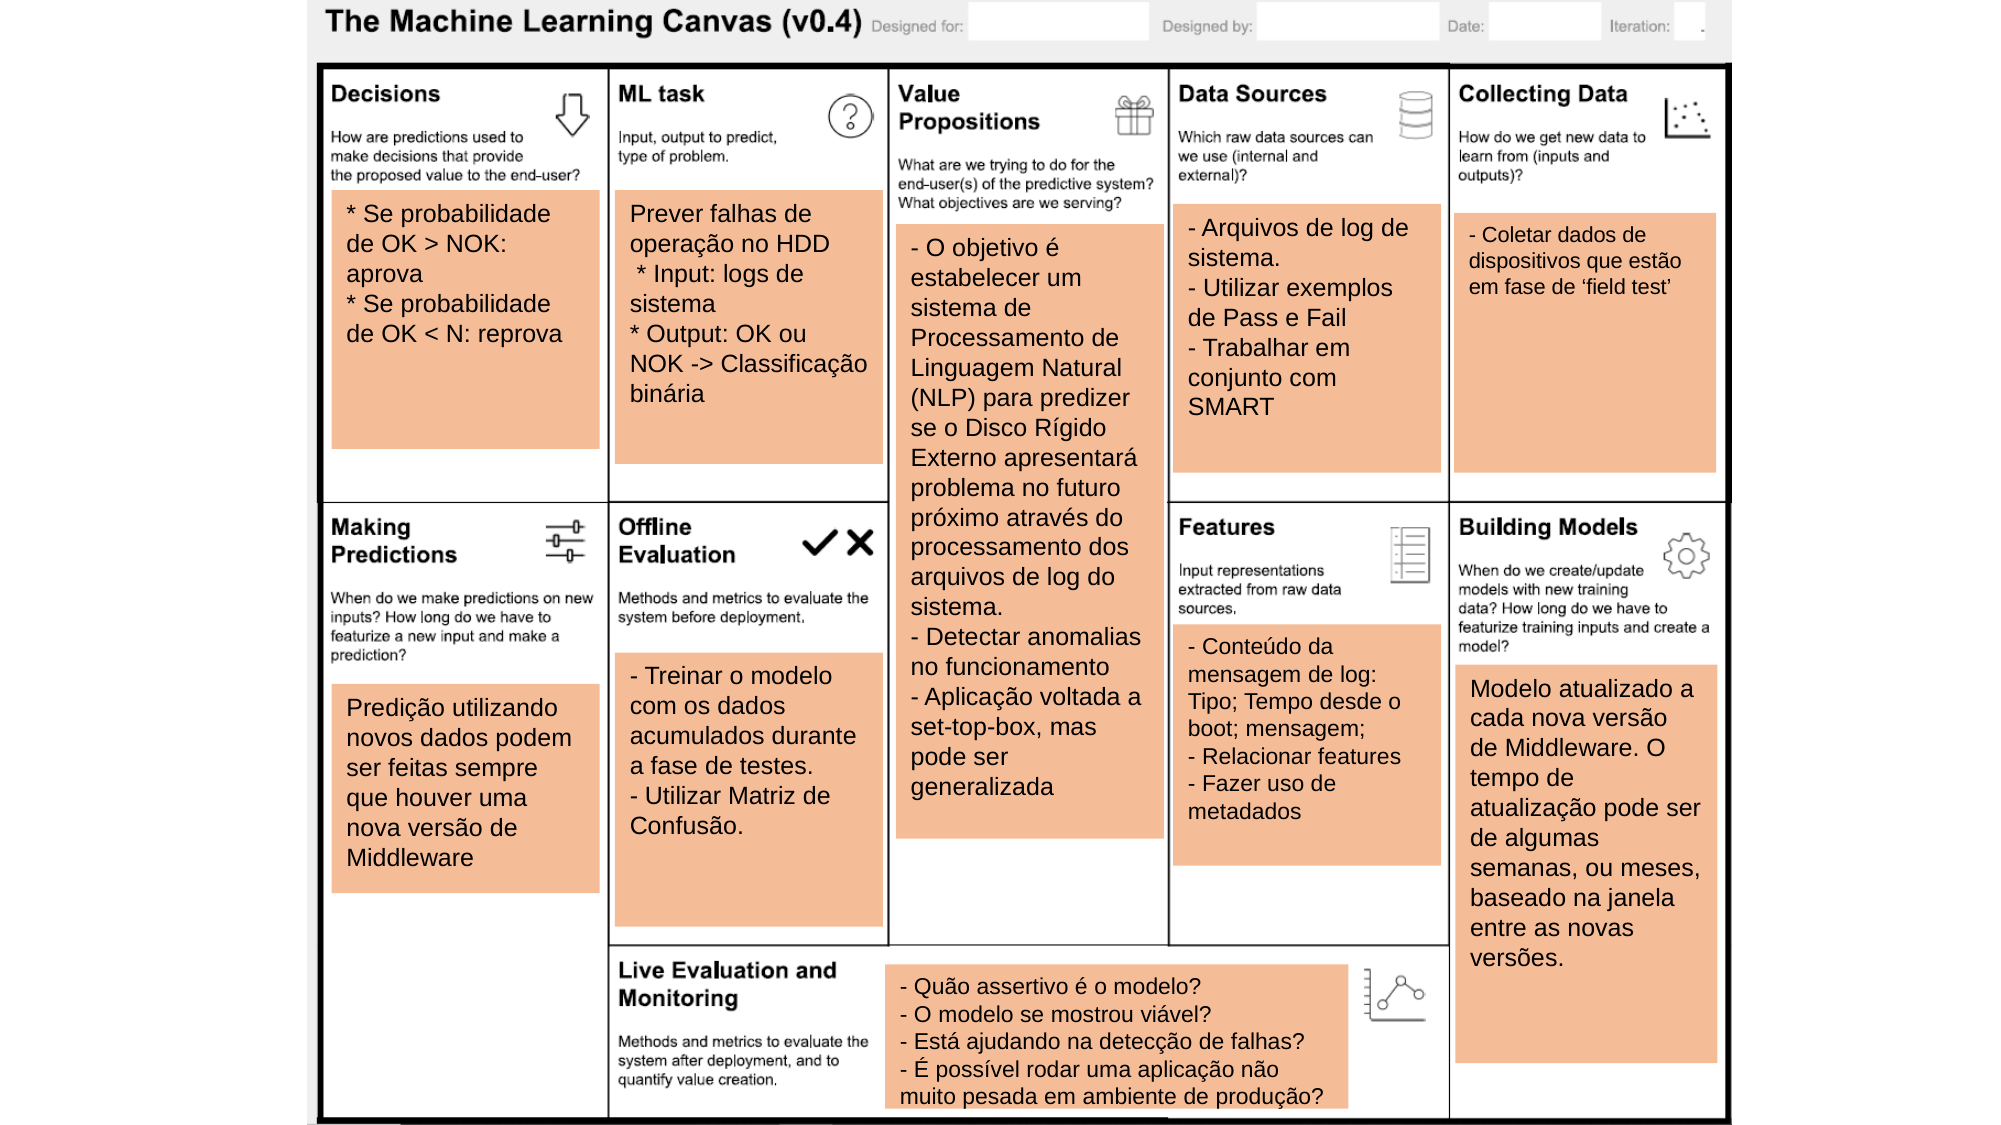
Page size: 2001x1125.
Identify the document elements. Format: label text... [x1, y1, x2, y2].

text_box - O objetivo é estabelecer um sistema de Processamento de Linguagem Natural (NLP) para predizer se o Disco Rígido Externo apresentará problema no futuro próximo através do processamento dos arquivos de log do sistema. - Detectar anomalias no funcionamento - Aplicação voltada a set-top-box, mas pode ser generalizada [895, 224, 1164, 839]
text_box - Quão assertivo é o modelo? - O modelo se mostrou viável? - Está ajudando na detecção de falhas? - É possível rodar uma aplicação não muito pesada em ambiente de produção? [885, 964, 1349, 1109]
text_box Modelo atualizado a cada nova versão de Middleware. O tempo de atualização pode ser de algumas semanas, ou meses, baseado na janela entre as novas versões. [1455, 664, 1718, 1064]
text_box - Treinar o modelo com os dados acumulados durante a fase de testes. - Utilizar Matriz de Confusão. [614, 652, 883, 927]
text_box * Se probabilidade de OK > NOK: aprova * Se probabilidade de OK < N: reprova [331, 190, 600, 449]
text_box - Coletar dados de dispositivos que estão em fase de ‘field test’ [1454, 212, 1717, 473]
text_box Predição utilizando novos dados podem ser feitas sempre que houver uma nova versão de Middleware [331, 683, 600, 894]
text_box Prever falhas de operação no HDD * Input: logs de sistema * Output: OK ou NOK -> Classificação binária [614, 190, 883, 464]
text_box - Arquivos de log de sistema. - Utilizar exemplos de Pass e Fail - Trabalhar em conjunto com SMART [1173, 203, 1442, 473]
picture [307, 0, 1732, 1125]
text_box - Conteúdo da mensagem de log: Tipo; Tempo desde o boot; mensagem; - Relacionar features - Fazer uso de metadados [1173, 624, 1442, 866]
